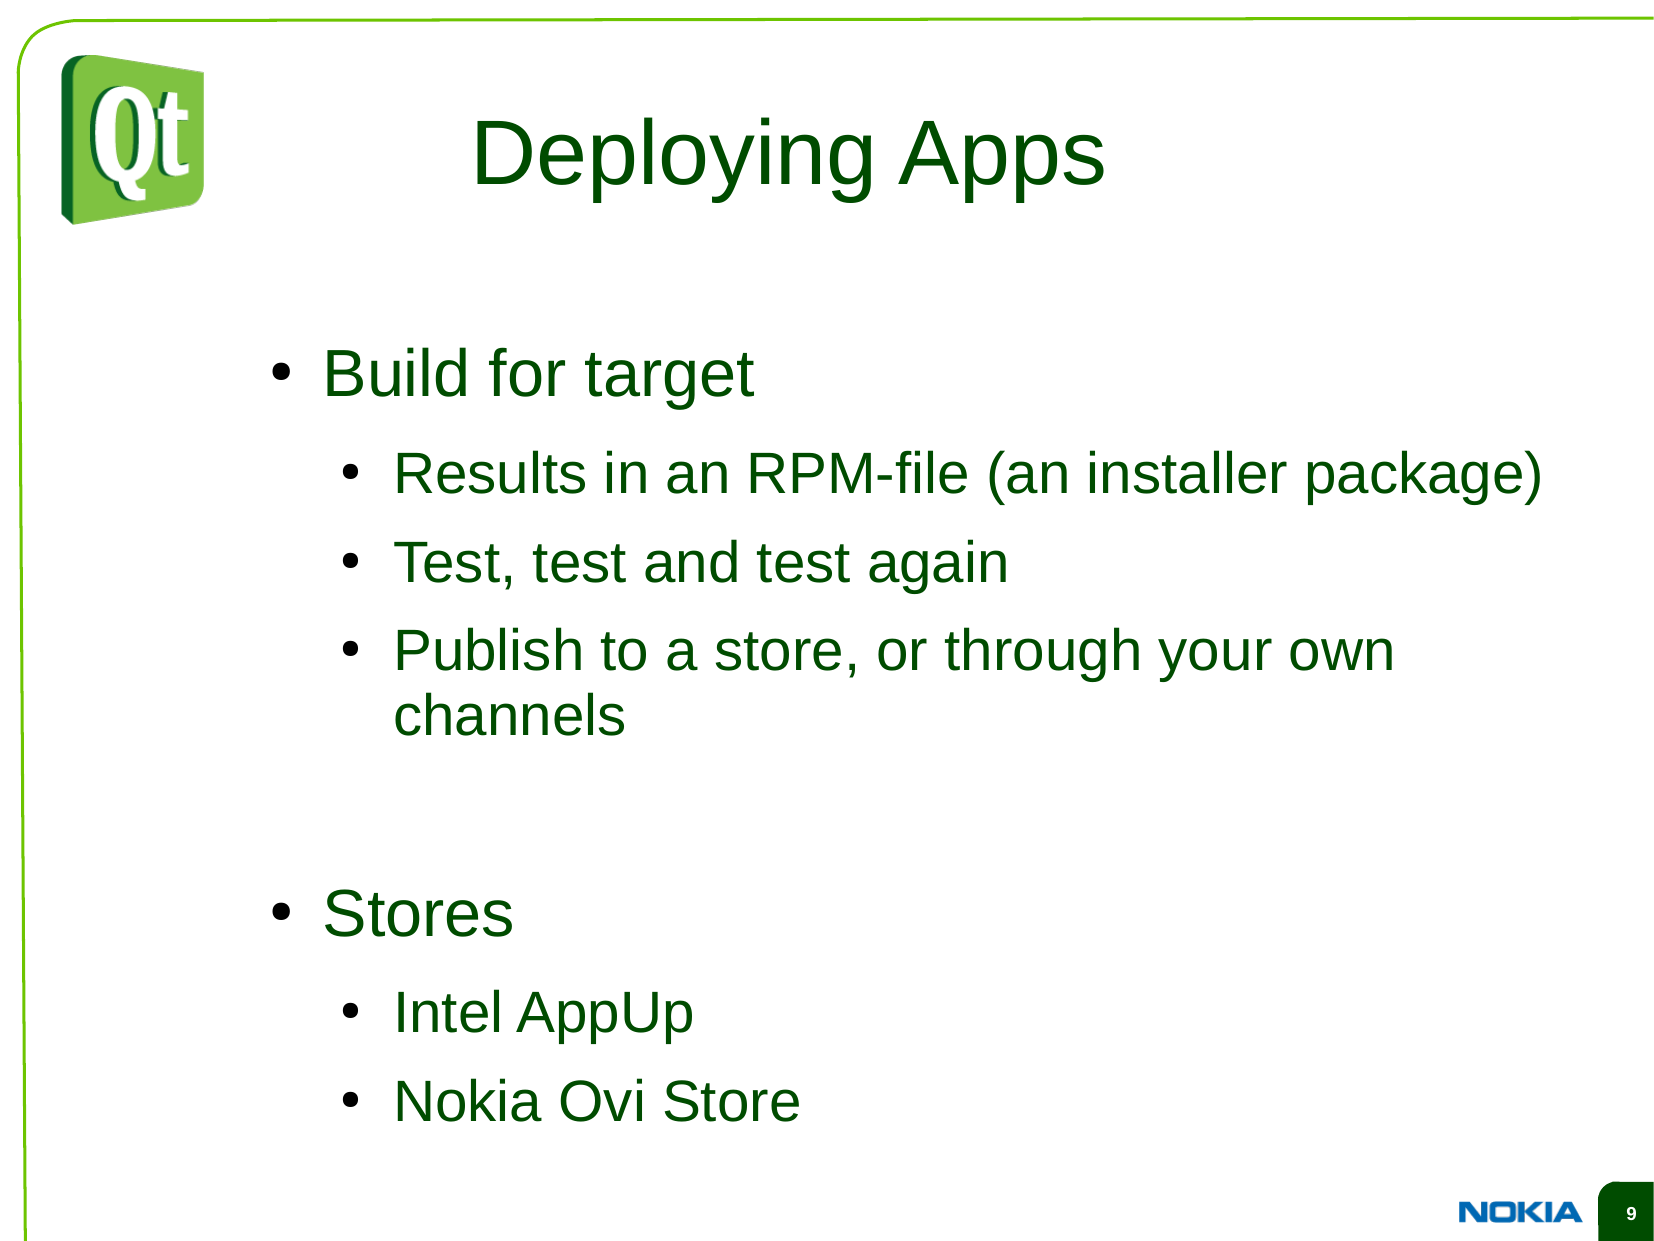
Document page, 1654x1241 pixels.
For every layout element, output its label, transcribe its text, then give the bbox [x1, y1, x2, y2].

list Build for target Results in an RPM-file (an installer package) Test, test and test again Publish to a store, or through your own channels Stores Intel AppUp Nokia Ovi Store [251, 336, 1571, 1155]
title Deploying Apps [251, 49, 1327, 257]
picture [61, 55, 204, 225]
picture [1459, 1201, 1583, 1223]
